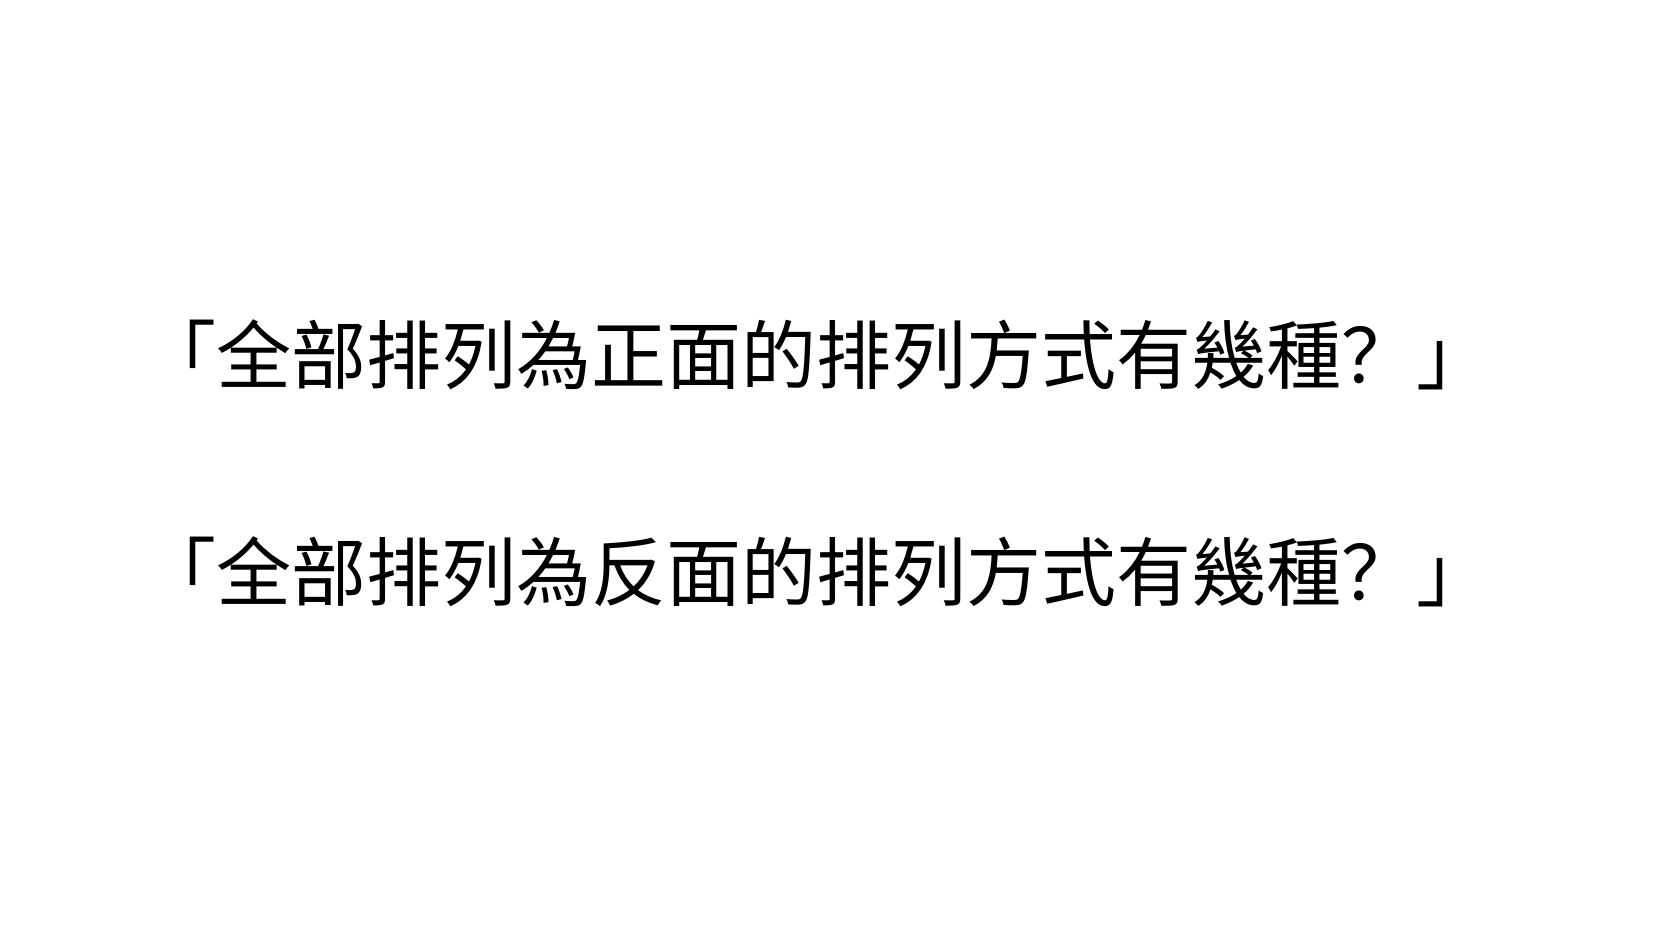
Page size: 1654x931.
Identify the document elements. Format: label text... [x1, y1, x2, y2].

title 「全部排列為正面的排列方式有幾種？」 「全部排列為反面的排列方式有幾種？」 [71, 310, 1561, 608]
